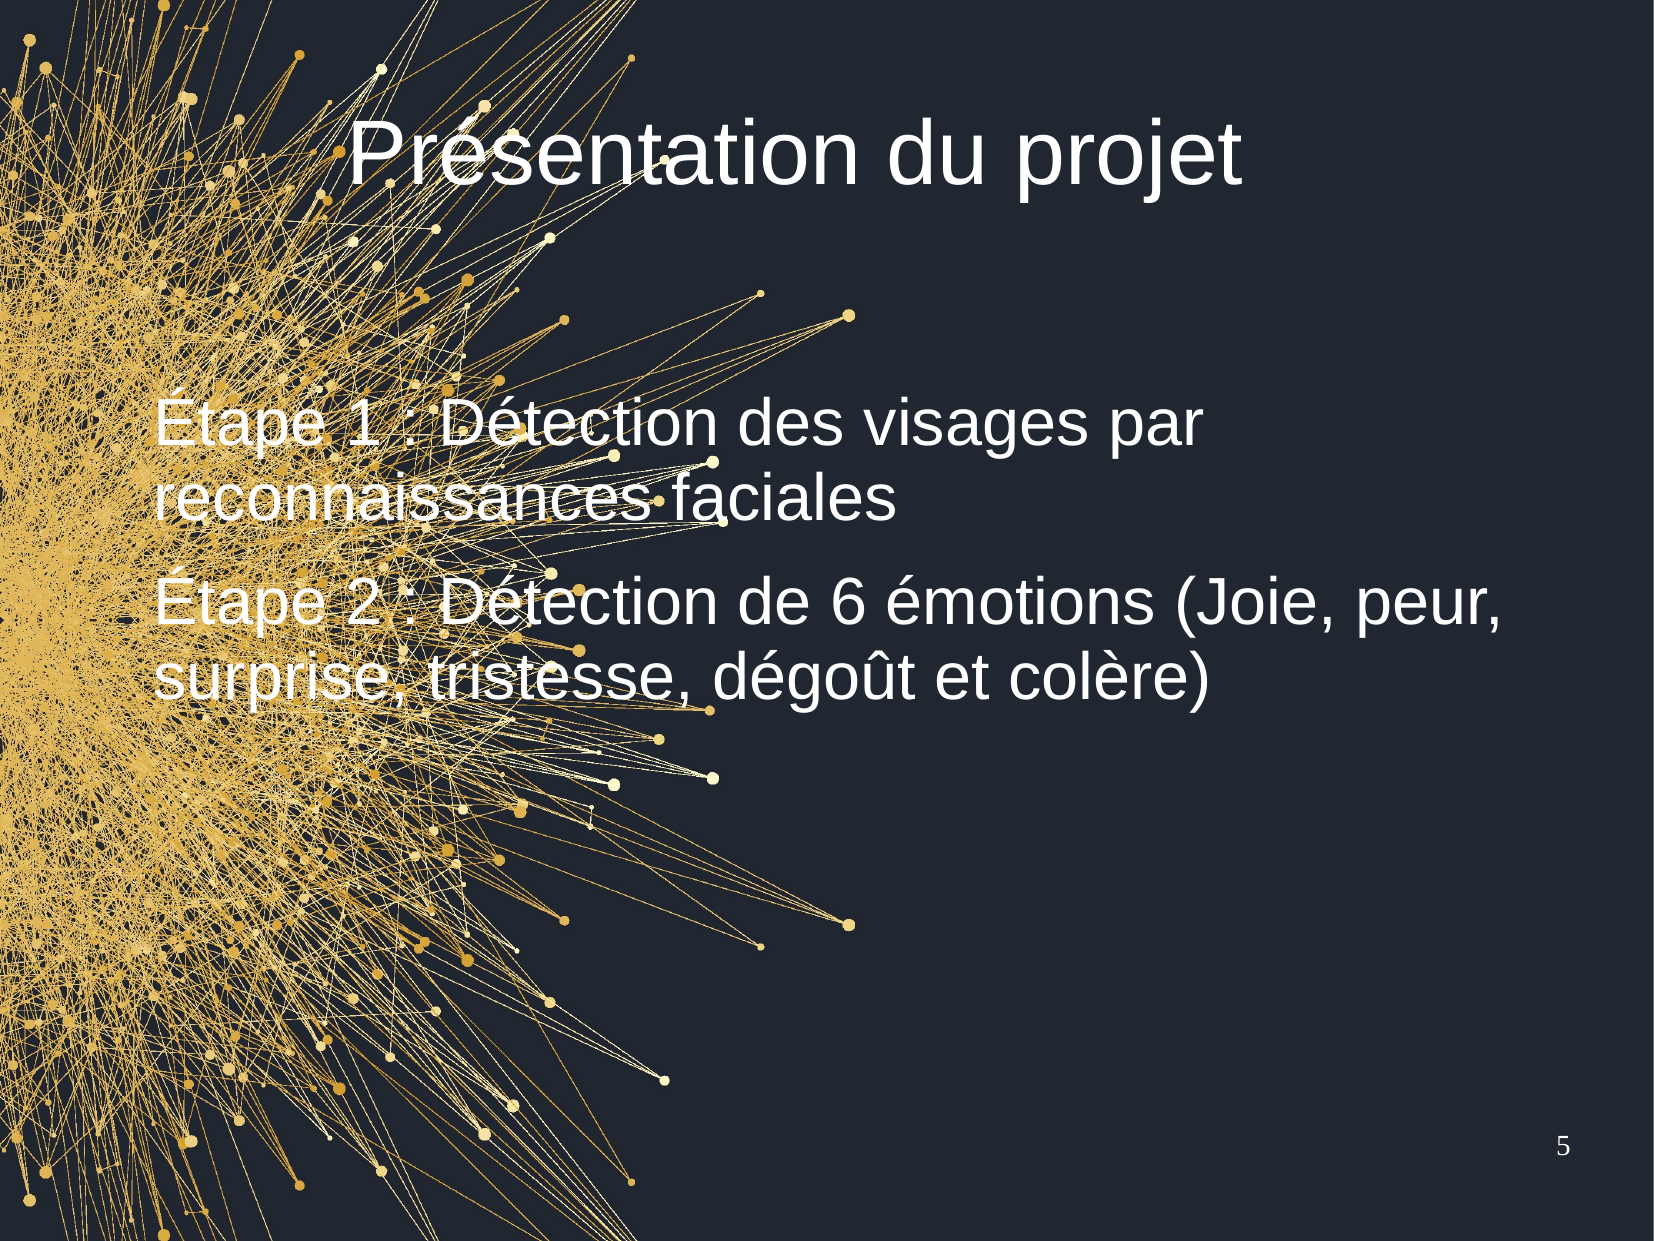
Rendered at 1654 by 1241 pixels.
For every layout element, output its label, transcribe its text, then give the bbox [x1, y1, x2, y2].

title Présentation du projet [82, 49, 1571, 257]
list Étape 1 : Détection des visages par reconnaissances faciales Étape 2 : Détection de 6 émotions (Joie, peur, surprise, tristesse, dégoût et colère) [82, 384, 1571, 1105]
picture [0, 0, 1654, 1241]
